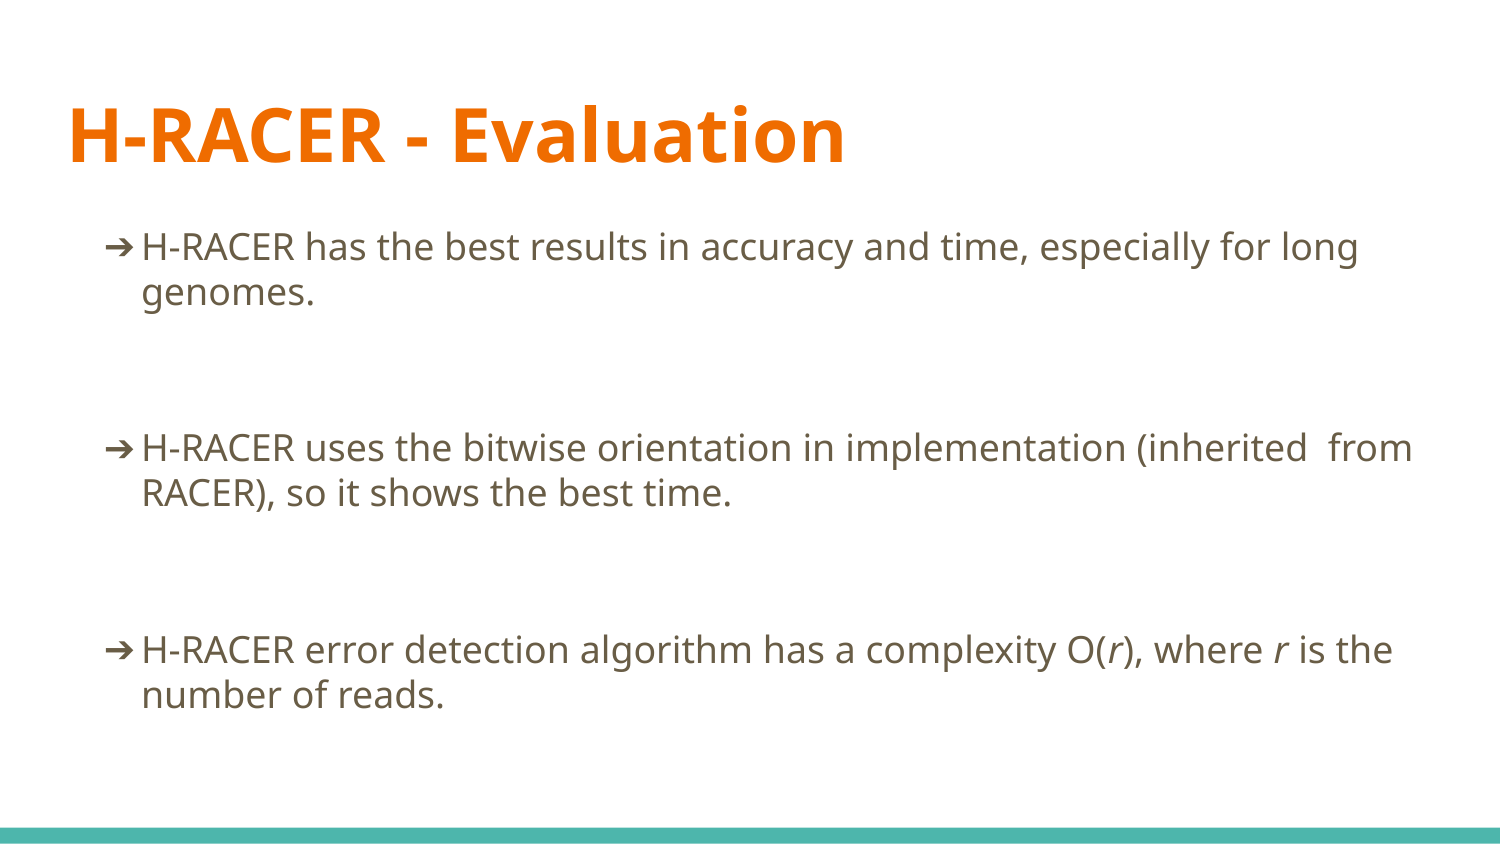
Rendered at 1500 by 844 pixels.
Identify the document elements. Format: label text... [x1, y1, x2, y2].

title H-RACER - Evaluation [51, 72, 1449, 189]
list H-RACER has the best results in accuracy and time, especially for long genomes. H-RACER uses the bitwise orientation in implementation (inherited from RACER), so it shows the best time. H-RACER error detection algorithm has a complexity O(r), where r is the number of reads. [51, 207, 1449, 750]
